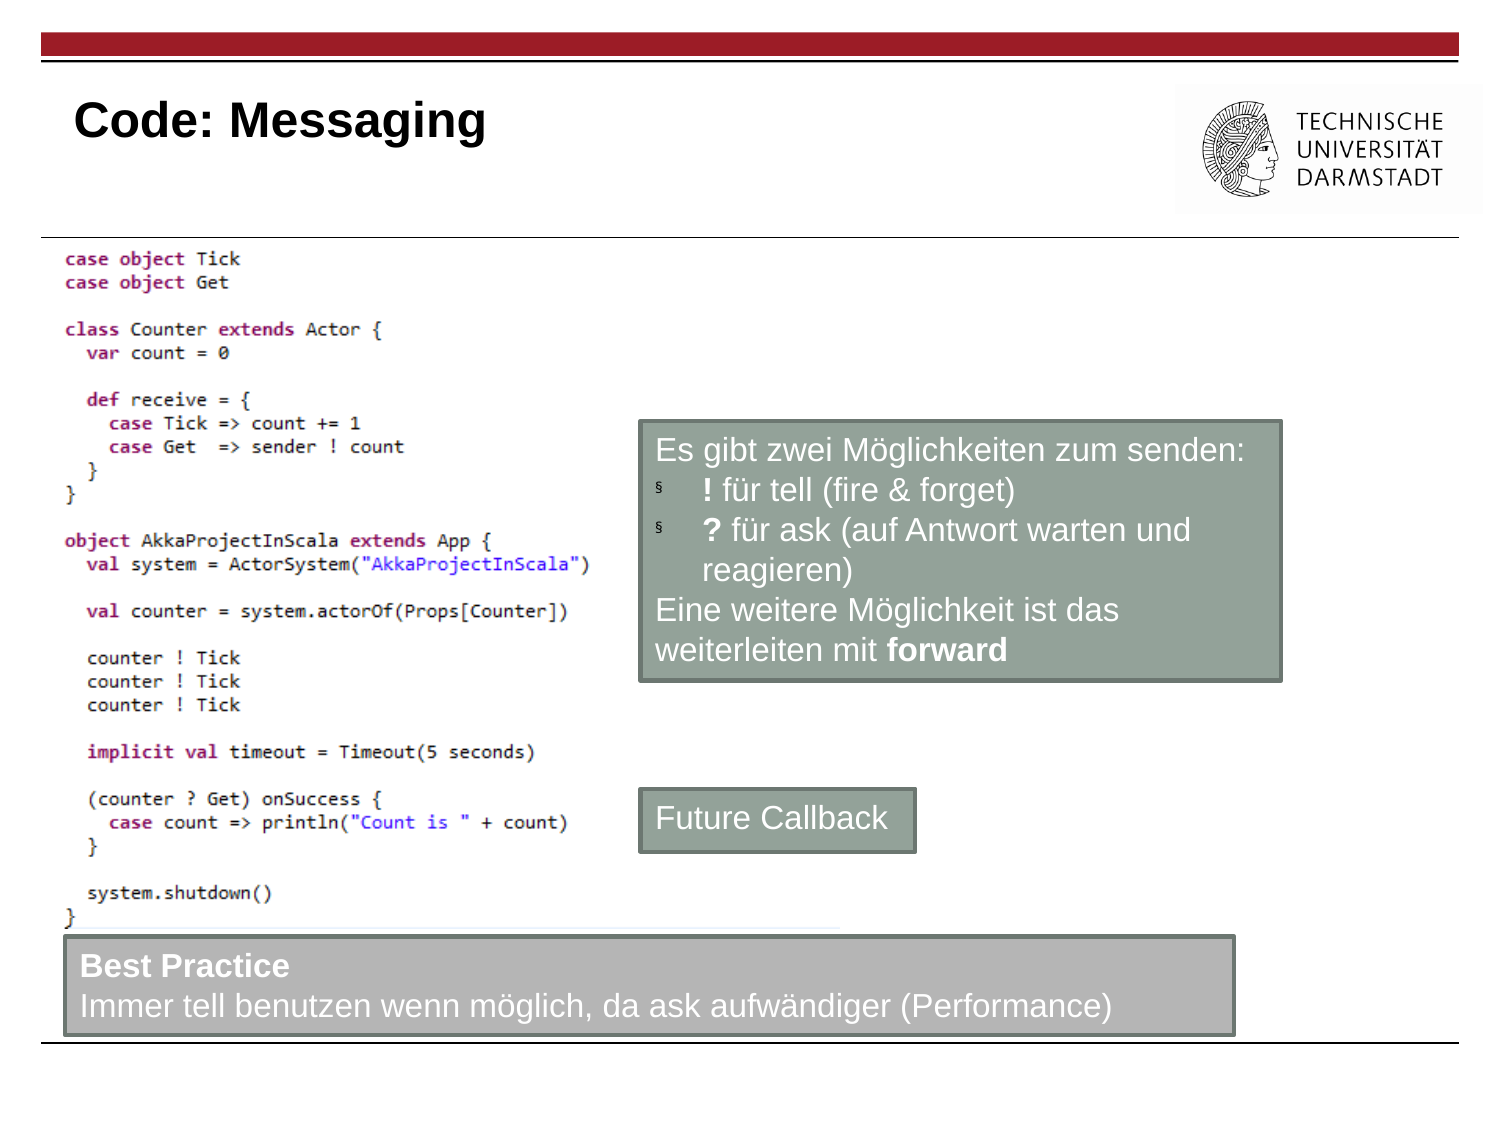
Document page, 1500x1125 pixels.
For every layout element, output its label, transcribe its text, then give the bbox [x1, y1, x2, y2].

text_box Future Callback [640, 788, 916, 852]
text_box Best Practice Immer tell benutzen wenn möglich, da ask aufwändiger (Performance) [64, 936, 1235, 1035]
picture [1175, 84, 1483, 214]
title Code: Messaging [58, 80, 1149, 218]
text_box Es gibt zwei Möglichkeiten zum senden: ! für tell (fire & forget) ? für ask (auf Antwort warten und reagieren) Eine weitere Möglichkeit ist das weiterleiten mit forward [640, 420, 1282, 681]
picture [62, 245, 840, 929]
